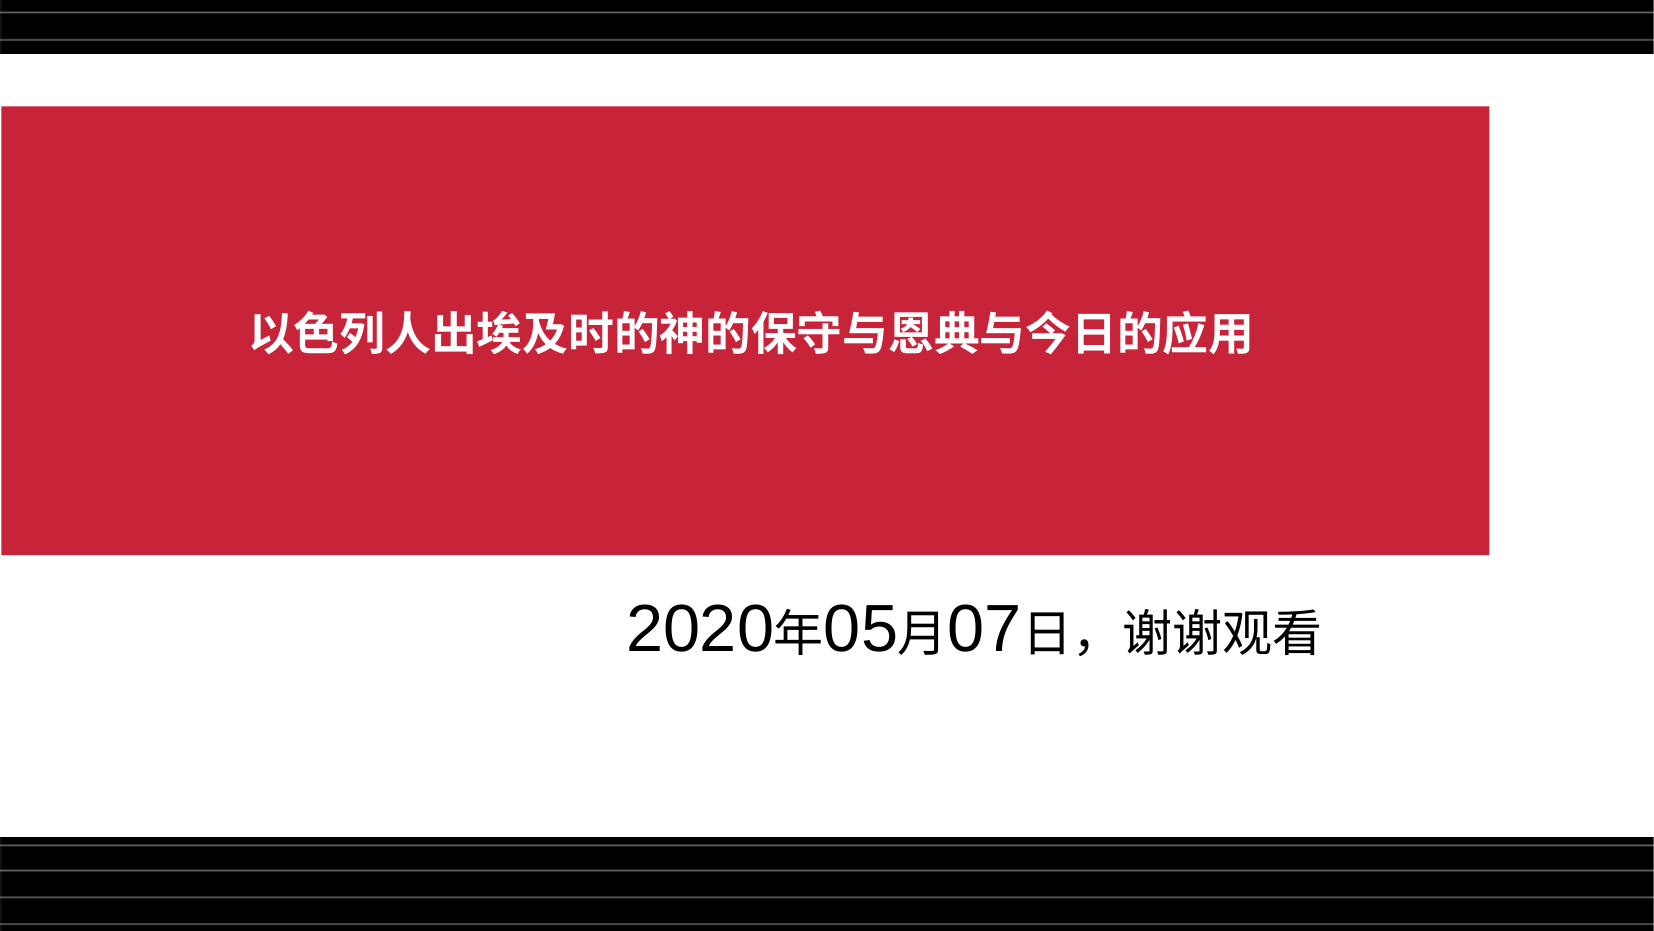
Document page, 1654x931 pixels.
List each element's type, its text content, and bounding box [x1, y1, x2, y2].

picture [0, 837, 1654, 931]
picture [0, 0, 1654, 54]
subtitle 2020年05月07日，谢谢观看 [625, 590, 1489, 804]
title 以色列人出埃及时的神的保守与恩典与今日的应用 [1, 106, 1490, 556]
